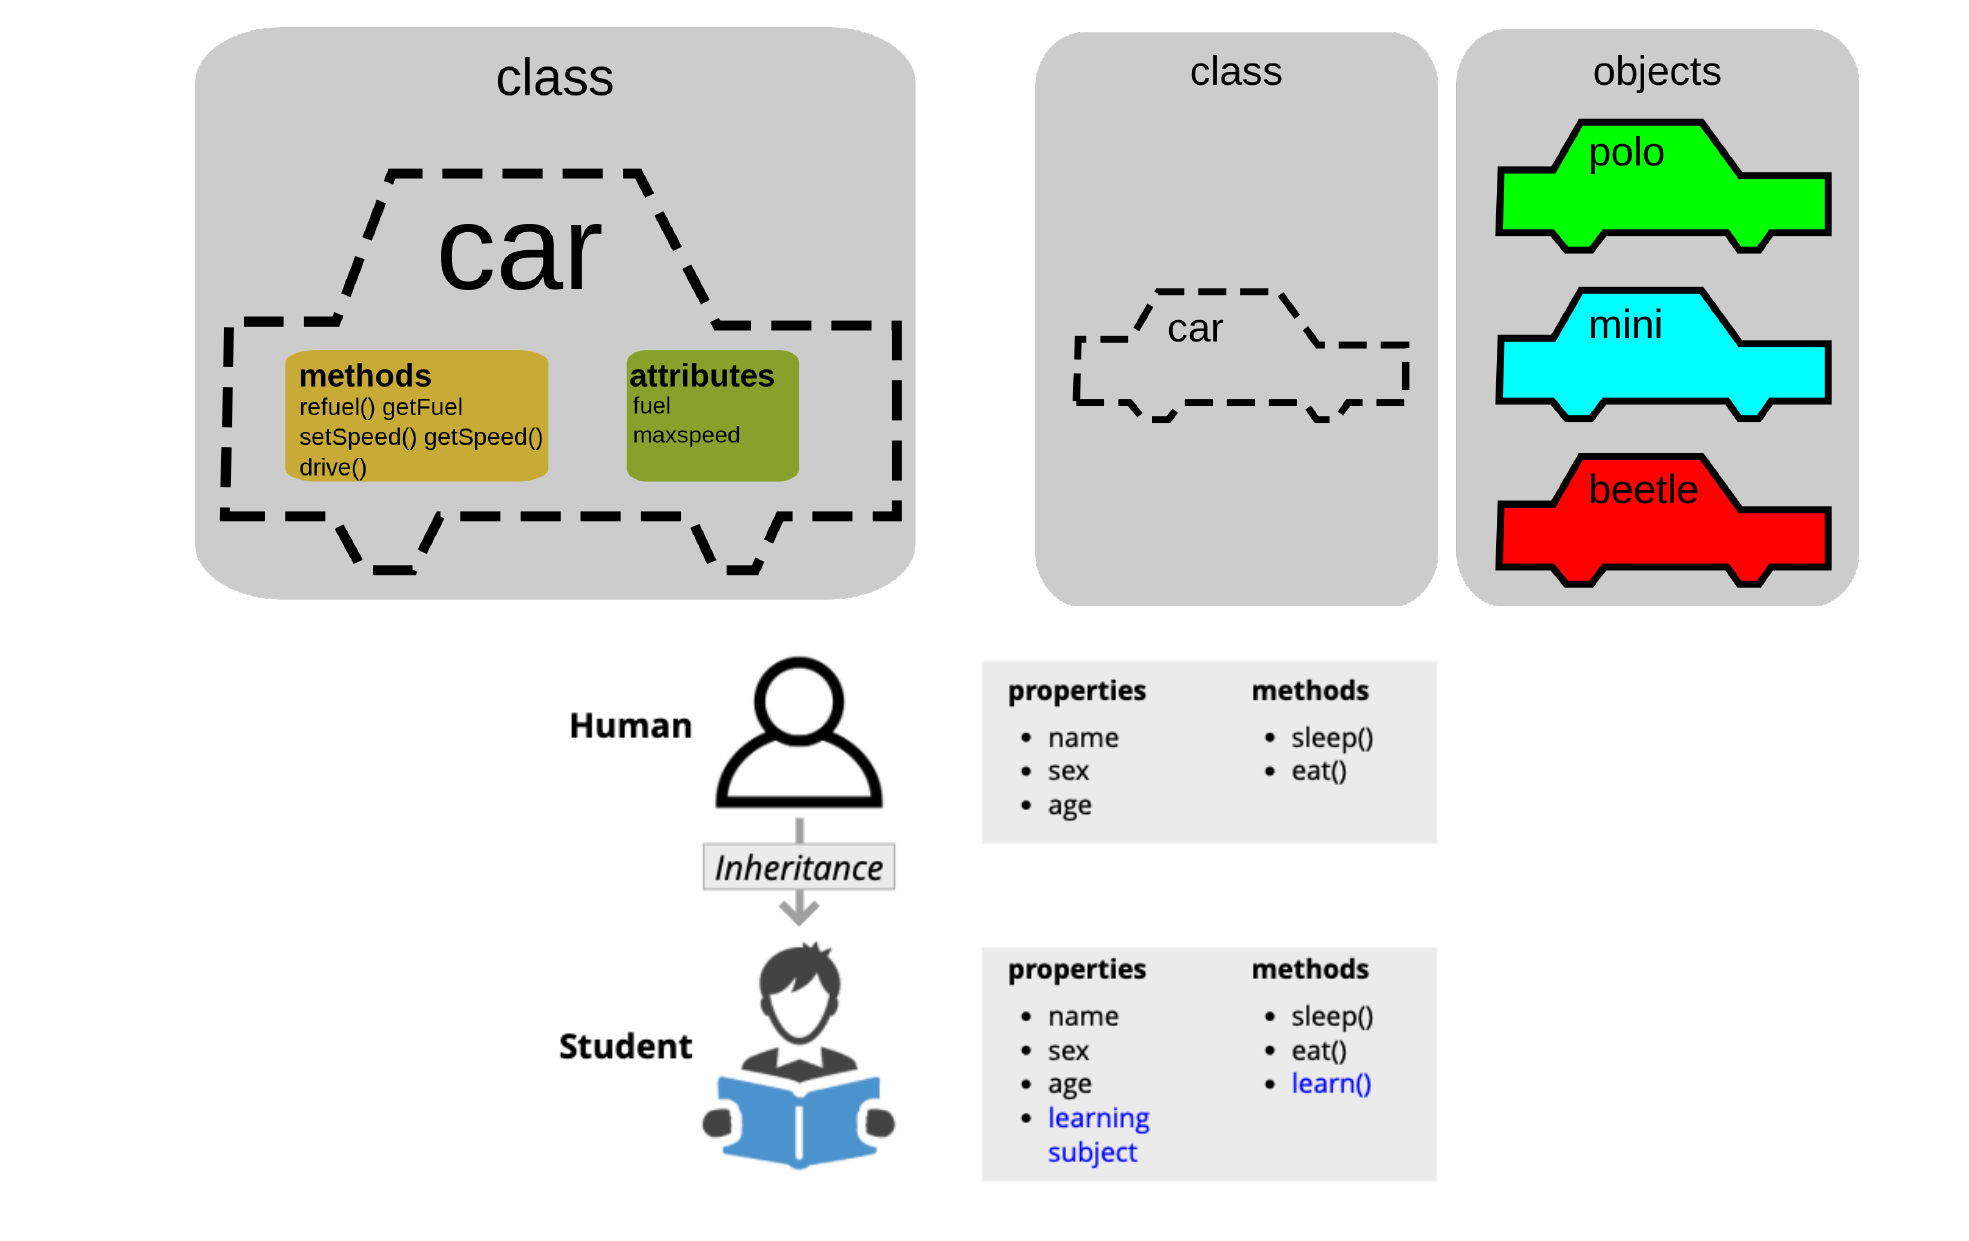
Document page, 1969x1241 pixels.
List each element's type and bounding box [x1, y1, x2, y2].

picture [1035, 29, 1859, 606]
picture [195, 27, 916, 601]
picture [525, 644, 1449, 1199]
